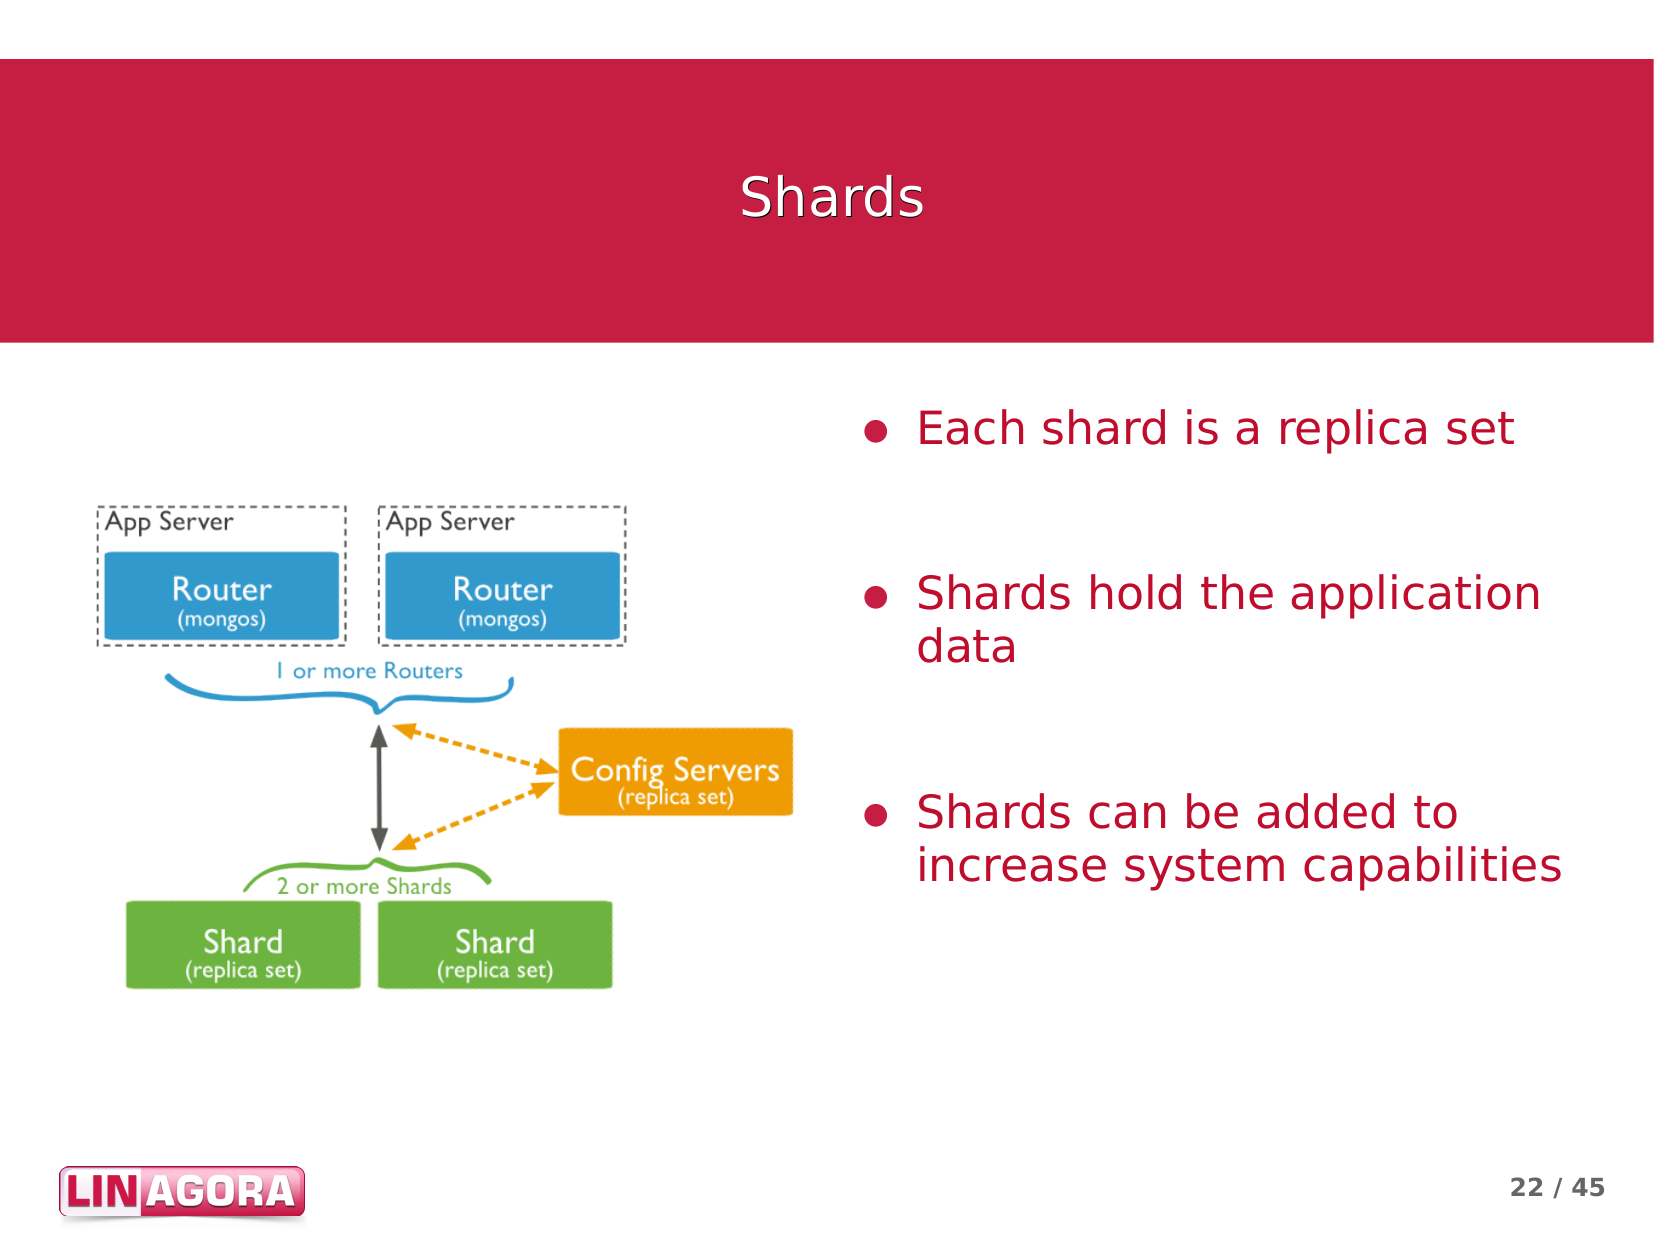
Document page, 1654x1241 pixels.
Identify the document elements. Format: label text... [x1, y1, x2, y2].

list Each shard is a replica set Shards hold the application data Shards can be added to increase system capabilities [845, 401, 1572, 1099]
picture [82, 492, 809, 1008]
picture [59, 1166, 308, 1229]
title Shards [35, 76, 1630, 319]
